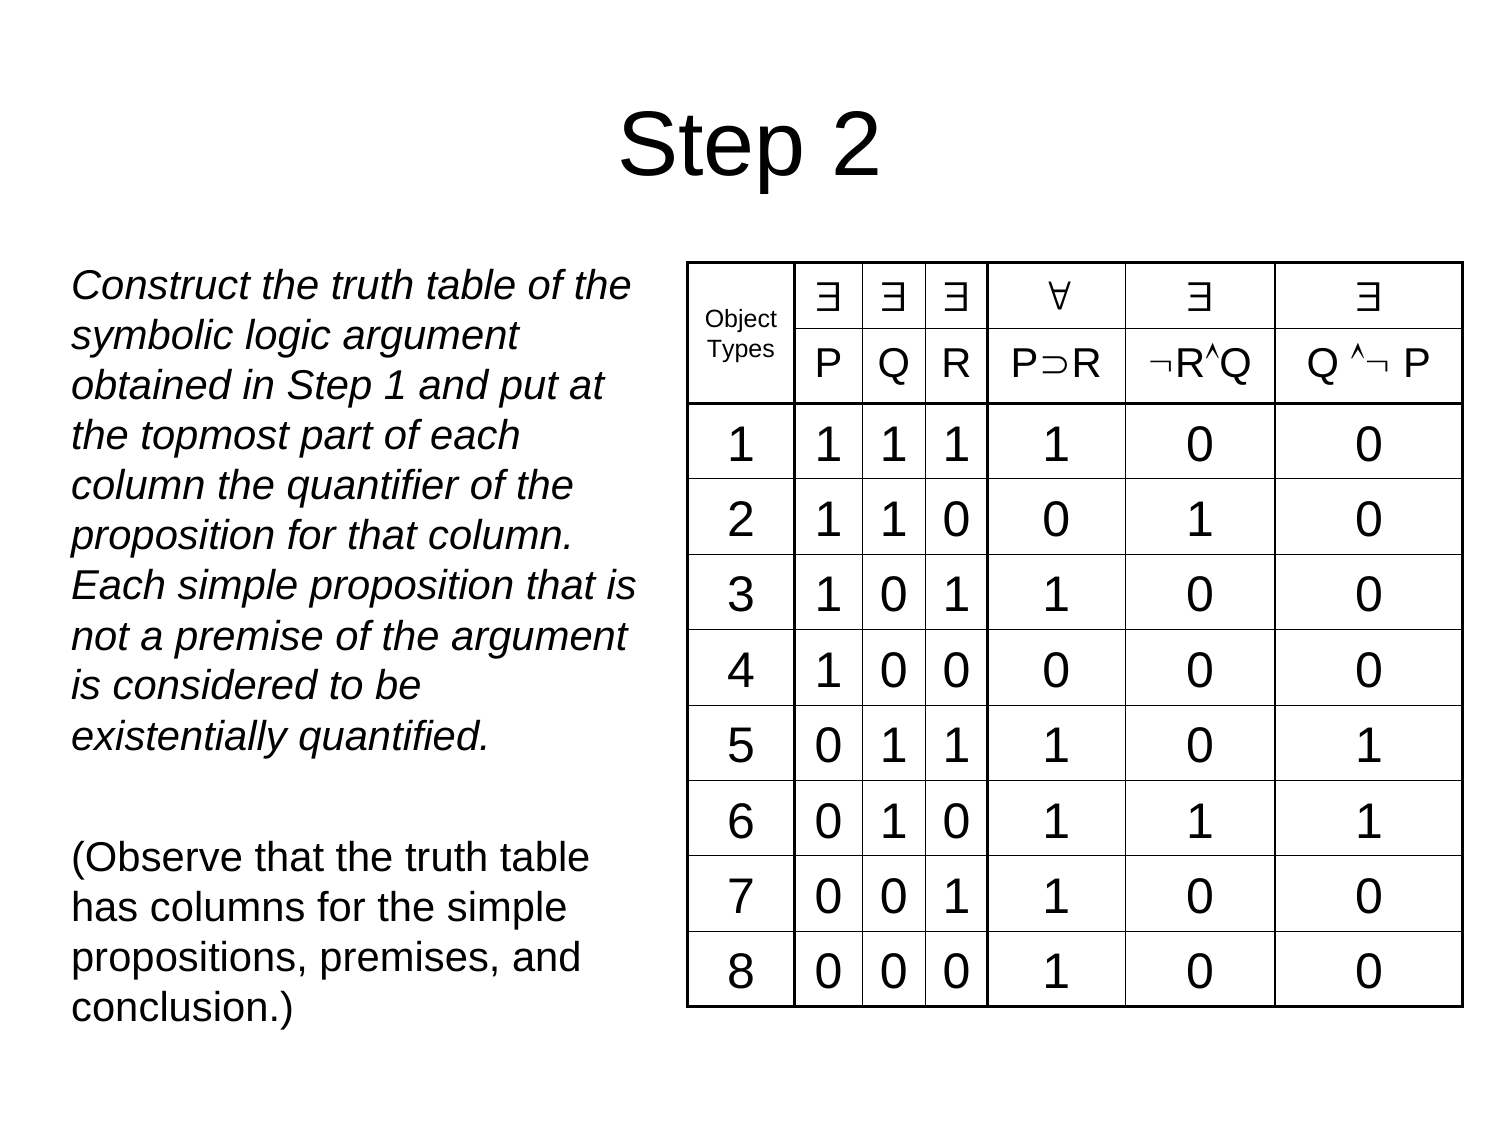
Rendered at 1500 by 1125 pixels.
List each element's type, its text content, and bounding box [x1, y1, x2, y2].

table_cell 0 [1126, 405, 1274, 478]
table_cell 0 [796, 781, 862, 855]
table_cell 1 [796, 479, 862, 554]
table_cell 0 [1126, 856, 1274, 931]
title Step 2 [75, 45, 1426, 233]
table_cell 0 [989, 630, 1125, 705]
table_cell 7 [689, 856, 793, 931]
table_cell 0 [926, 781, 986, 855]
table_cell 1 [1126, 479, 1274, 554]
table_cell 2 [689, 479, 793, 554]
table_cell 1 [989, 781, 1125, 855]
table_cell 1 [1276, 781, 1461, 855]
table_cell 0 [1276, 856, 1461, 931]
table_cell 0 [926, 932, 986, 1005]
table_cell P [796, 329, 862, 402]
table_cell 0 [1276, 932, 1461, 1005]
table_cell Q [863, 329, 925, 402]
table_cell 1 [989, 555, 1125, 629]
table_cell 1 [796, 630, 862, 705]
list Construct the truth table of the symbolic logic argument obtained in Step 1 and put at the topmost part of each column the quantifier of the proposition for that column. Each simple proposition that is not a premise of the argument is considered to be existentially quantified. (Observe that the truth table has columns for the simple propositions, premises, and conclusion.) [0, 249, 663, 1075]
table_cell 8 [689, 932, 793, 1005]
table_cell 1 [796, 405, 862, 478]
table_cell RQ [1126, 329, 1274, 402]
table_cell 1 [863, 479, 925, 554]
table_header  [1276, 264, 1461, 328]
table_cell 4 [689, 630, 793, 705]
table_header  [989, 264, 1125, 328]
table_cell 1 [926, 706, 986, 780]
table_cell 0 [863, 630, 925, 705]
table_cell 0 [796, 856, 862, 931]
table_header  [1126, 264, 1274, 328]
table_cell 0 [863, 555, 925, 629]
table_cell 0 [1276, 555, 1461, 629]
table_header  [796, 264, 862, 328]
table_cell Q  P [1276, 329, 1461, 402]
table_header  [926, 264, 986, 328]
table_cell 0 [926, 479, 986, 554]
table_cell 1 [926, 856, 986, 931]
table_cell 5 [689, 706, 793, 780]
table_cell 0 [1276, 630, 1461, 705]
table_cell 0 [796, 706, 862, 780]
table_cell 1 [989, 856, 1125, 931]
table_header Object Types [689, 264, 793, 402]
table_cell 0 [989, 479, 1125, 554]
table_cell 1 [863, 781, 925, 855]
table_cell 0 [863, 856, 925, 931]
table_cell 1 [689, 405, 793, 478]
table_cell 0 [1276, 479, 1461, 554]
table_cell R [926, 329, 986, 402]
table_cell 6 [689, 781, 793, 855]
table_cell 1 [796, 555, 862, 629]
table_cell 0 [1126, 630, 1274, 705]
table_cell 1 [989, 706, 1125, 780]
table_cell 0 [1126, 932, 1274, 1005]
table_cell 0 [863, 932, 925, 1005]
table_cell 1 [989, 405, 1125, 478]
table_cell 0 [1126, 706, 1274, 780]
table_cell 0 [1276, 405, 1461, 478]
table_cell 3 [689, 555, 793, 629]
table_cell 0 [1126, 555, 1274, 629]
table_cell 0 [926, 630, 986, 705]
table_header  [863, 264, 925, 328]
table_cell 1 [926, 405, 986, 478]
table_cell 1 [926, 555, 986, 629]
table_cell 1 [1276, 706, 1461, 780]
table_cell 1 [863, 405, 925, 478]
table_cell 0 [796, 932, 862, 1005]
table_cell 1 [1126, 781, 1274, 855]
table_cell PR [989, 329, 1125, 402]
table_cell 1 [863, 706, 925, 780]
table_cell 1 [989, 932, 1125, 1005]
